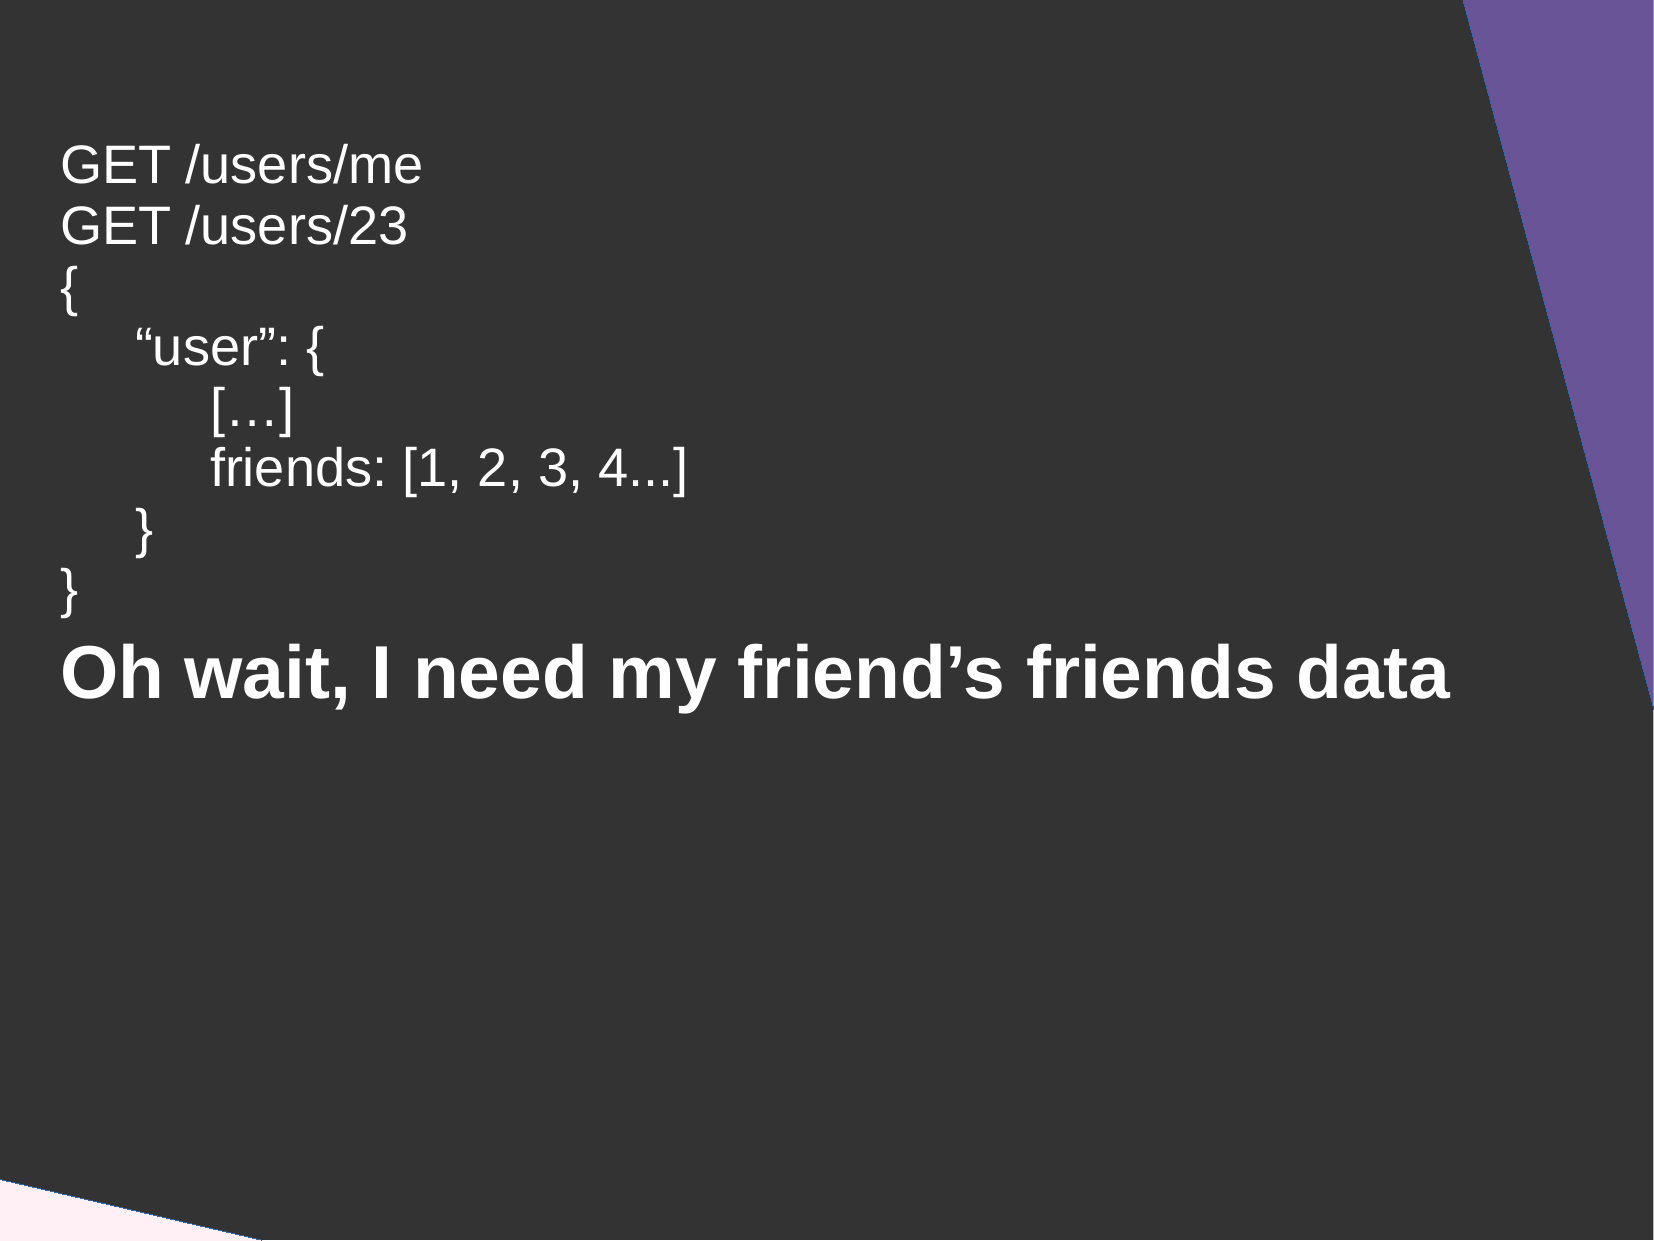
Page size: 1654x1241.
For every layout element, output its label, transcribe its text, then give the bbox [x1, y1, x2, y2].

text_box [1463, 0, 1654, 710]
text_box [0, 1179, 266, 1241]
title GET /users/me GET /users/23 { “user”: { […] friends: [1, 2, 3, 4...] } } [60, 135, 721, 620]
title Oh wait, I need my friend’s friends data [60, 630, 1621, 838]
